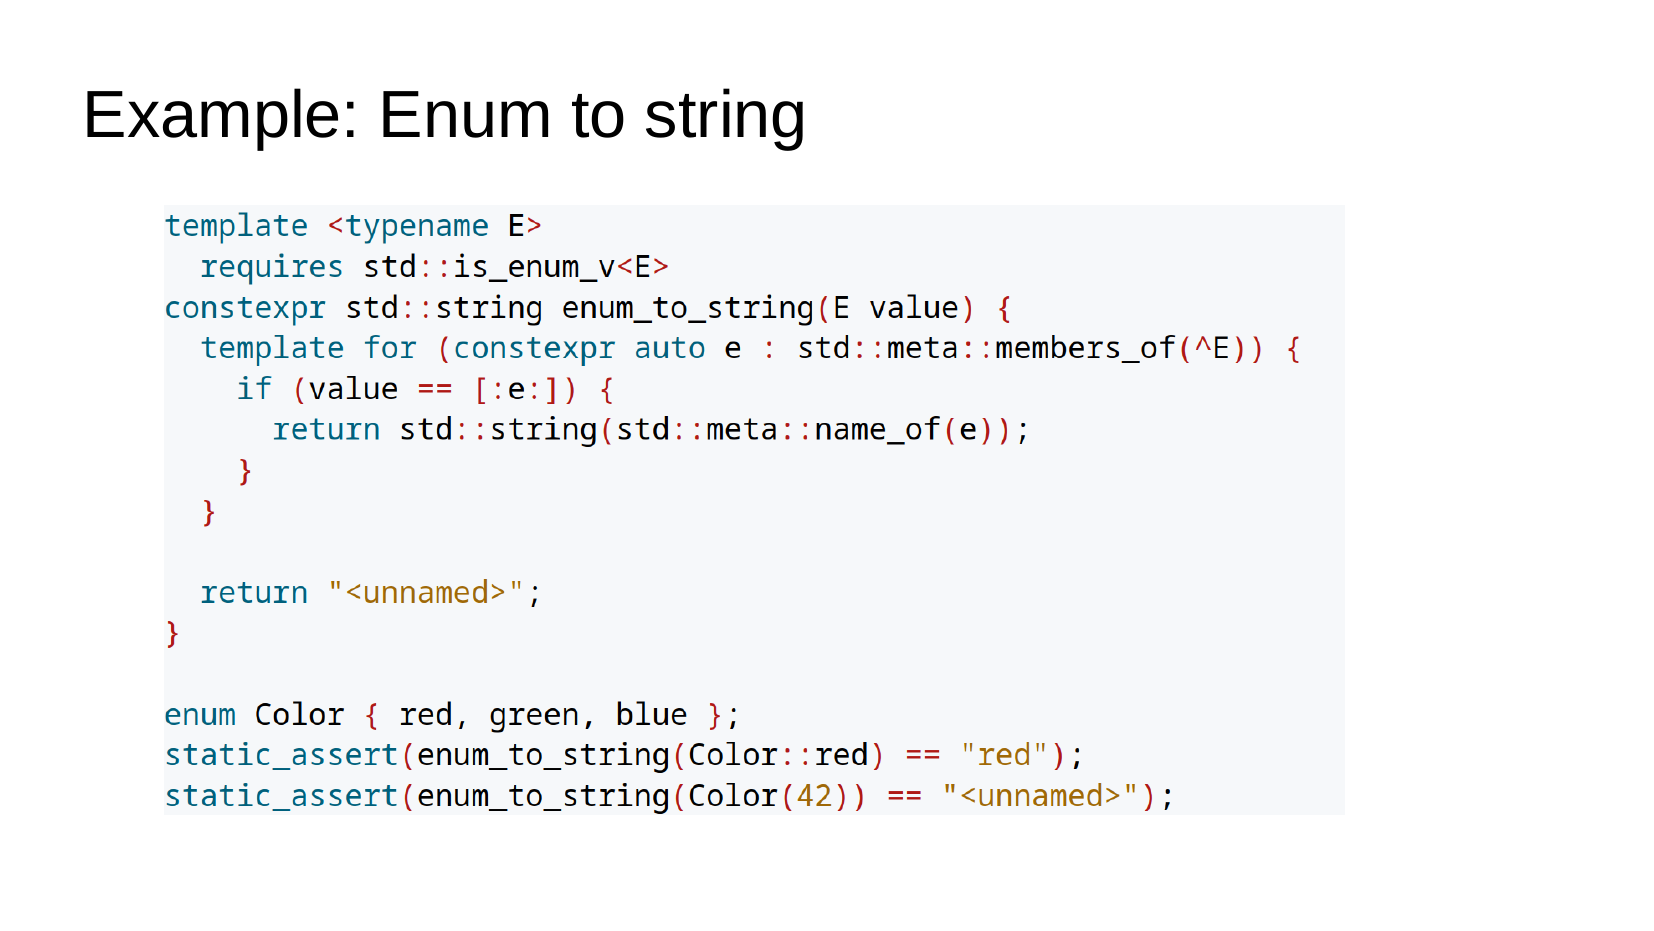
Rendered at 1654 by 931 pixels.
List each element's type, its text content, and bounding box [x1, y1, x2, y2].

title Example: Enum to string [82, 37, 1571, 193]
picture [150, 193, 1345, 825]
